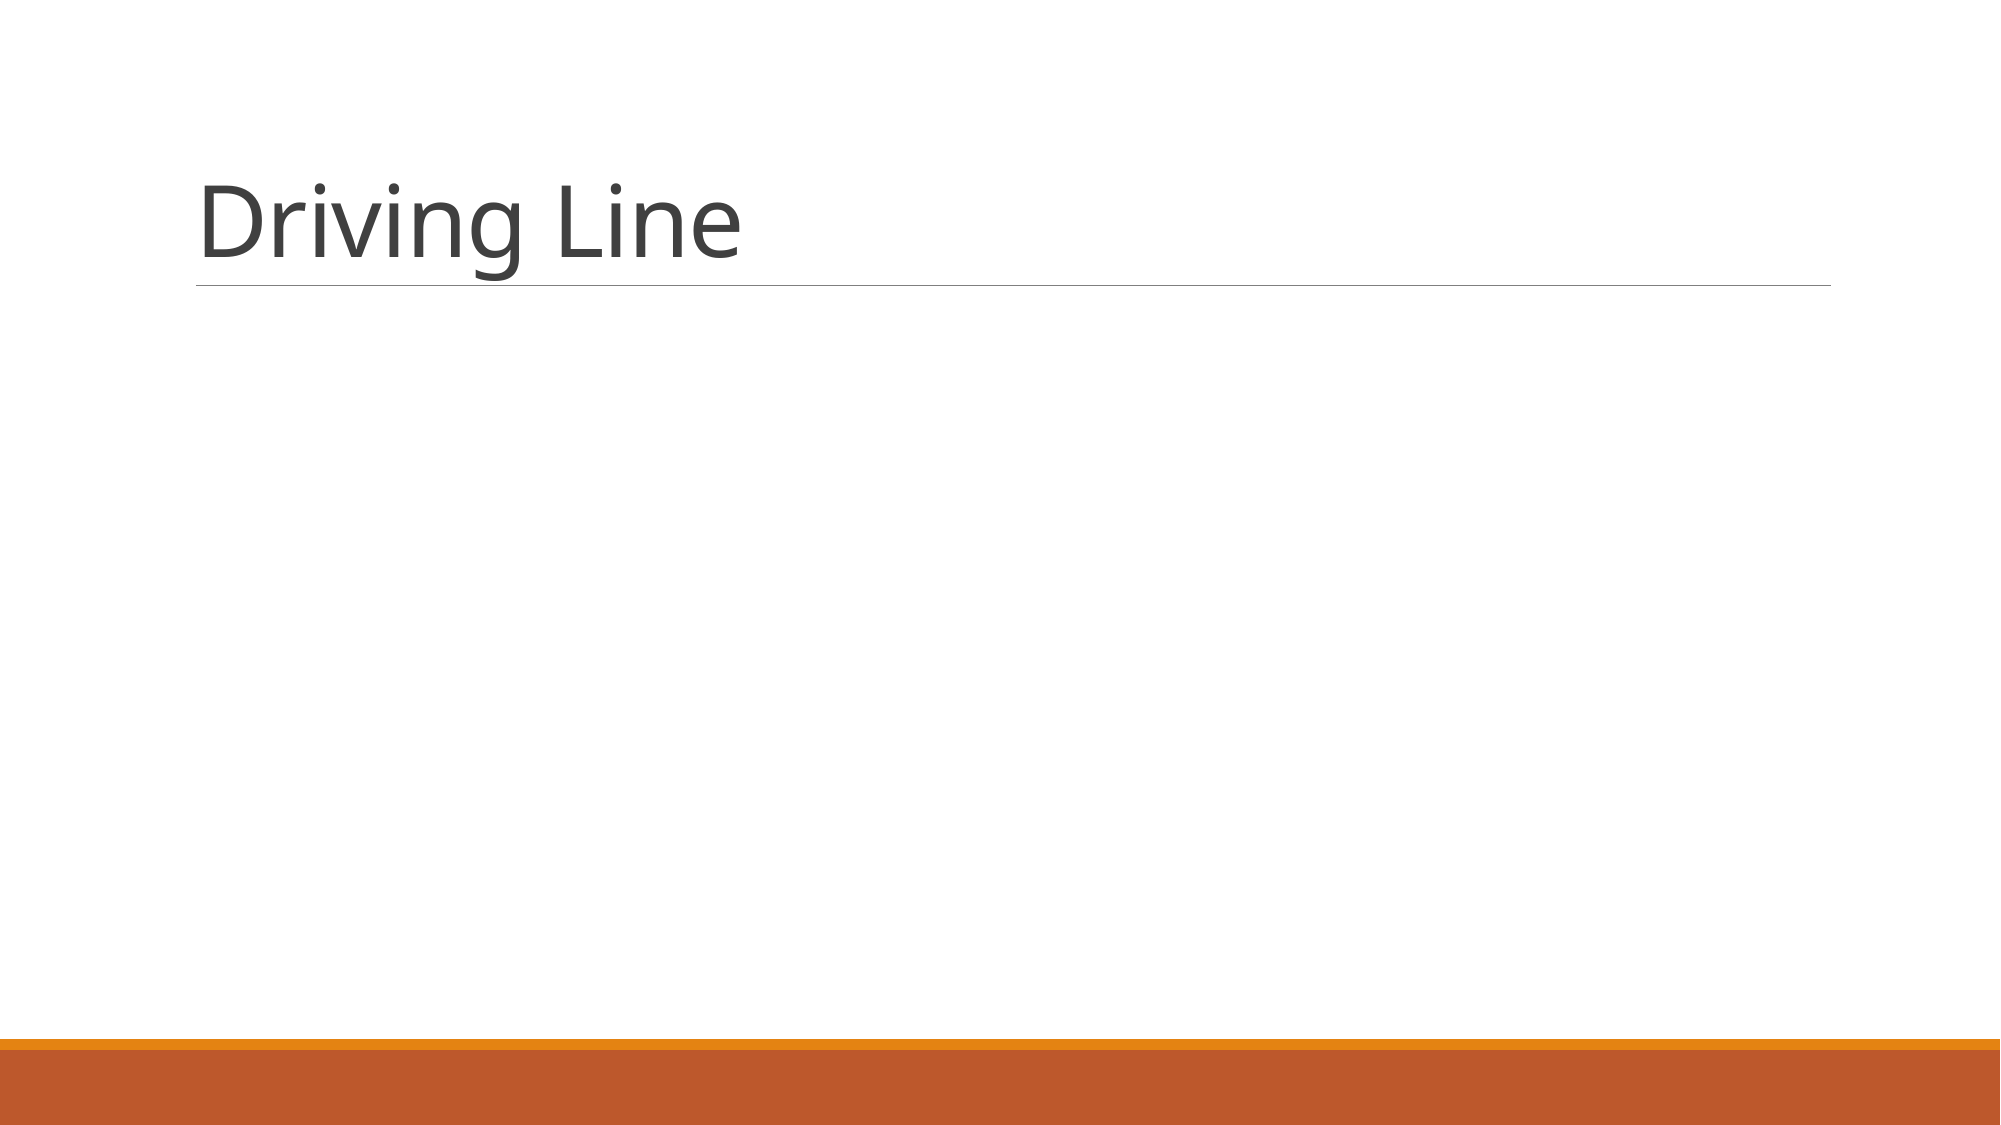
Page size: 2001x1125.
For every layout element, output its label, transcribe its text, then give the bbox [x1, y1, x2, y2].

title Driving Line [180, 47, 1831, 286]
